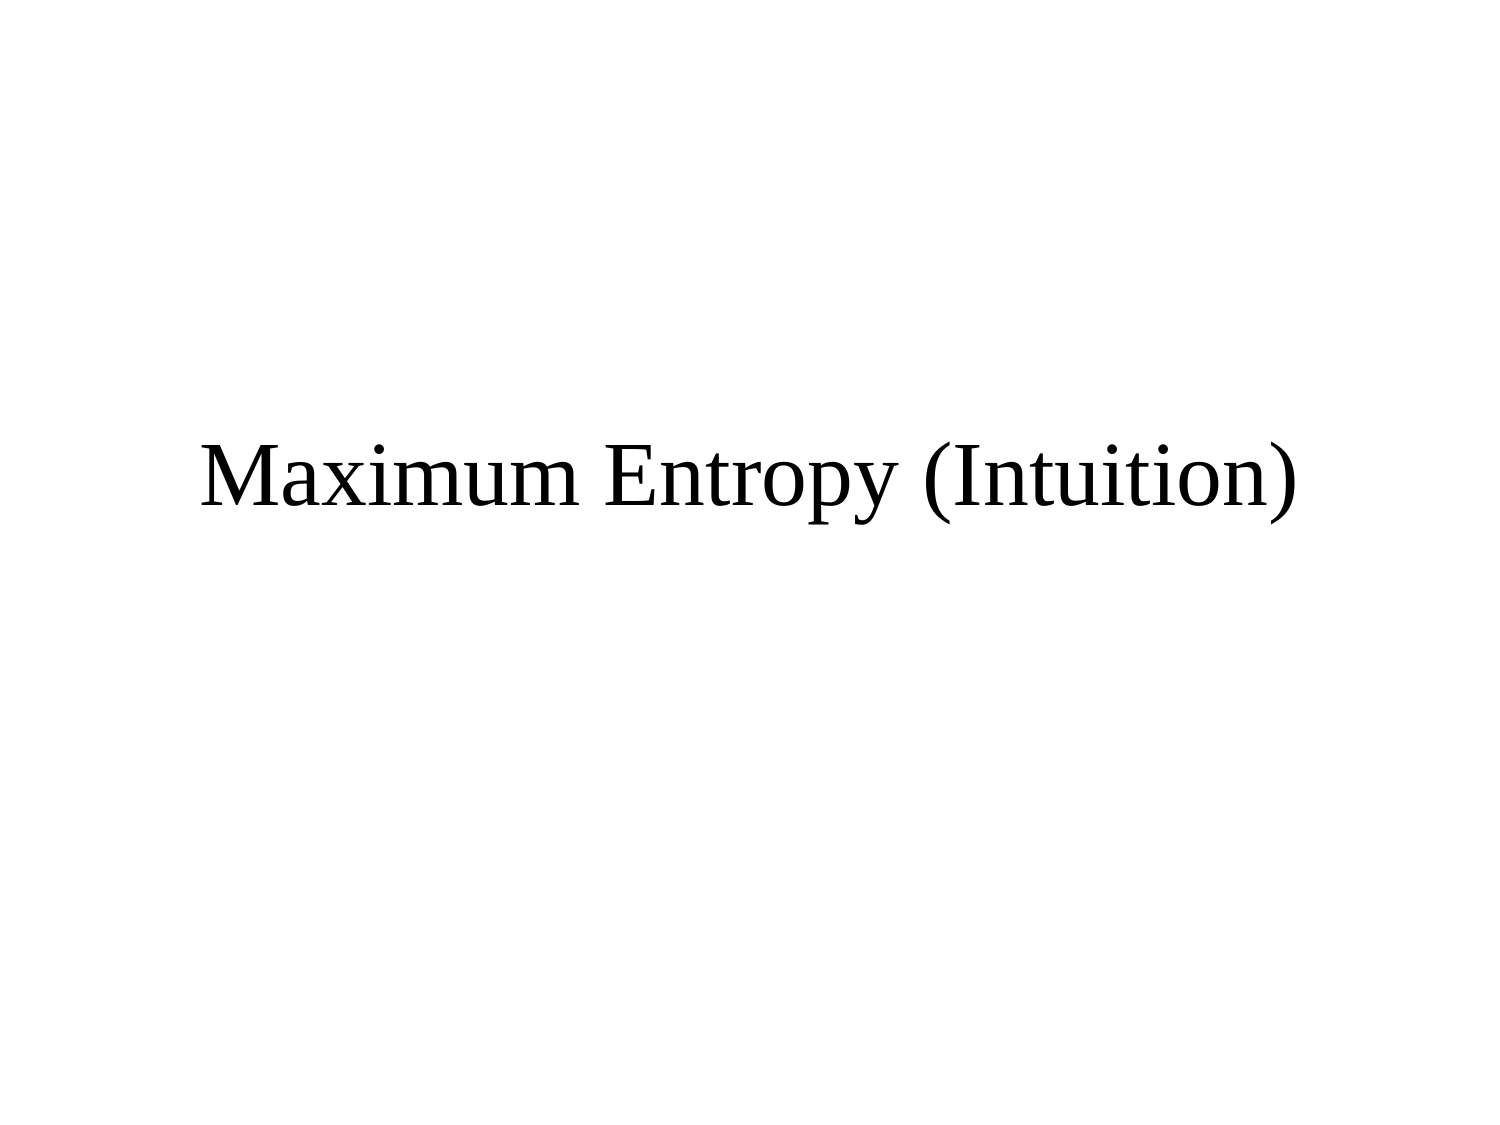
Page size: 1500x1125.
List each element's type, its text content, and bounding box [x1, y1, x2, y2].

title Maximum Entropy (Intuition) [112, 374, 1388, 563]
